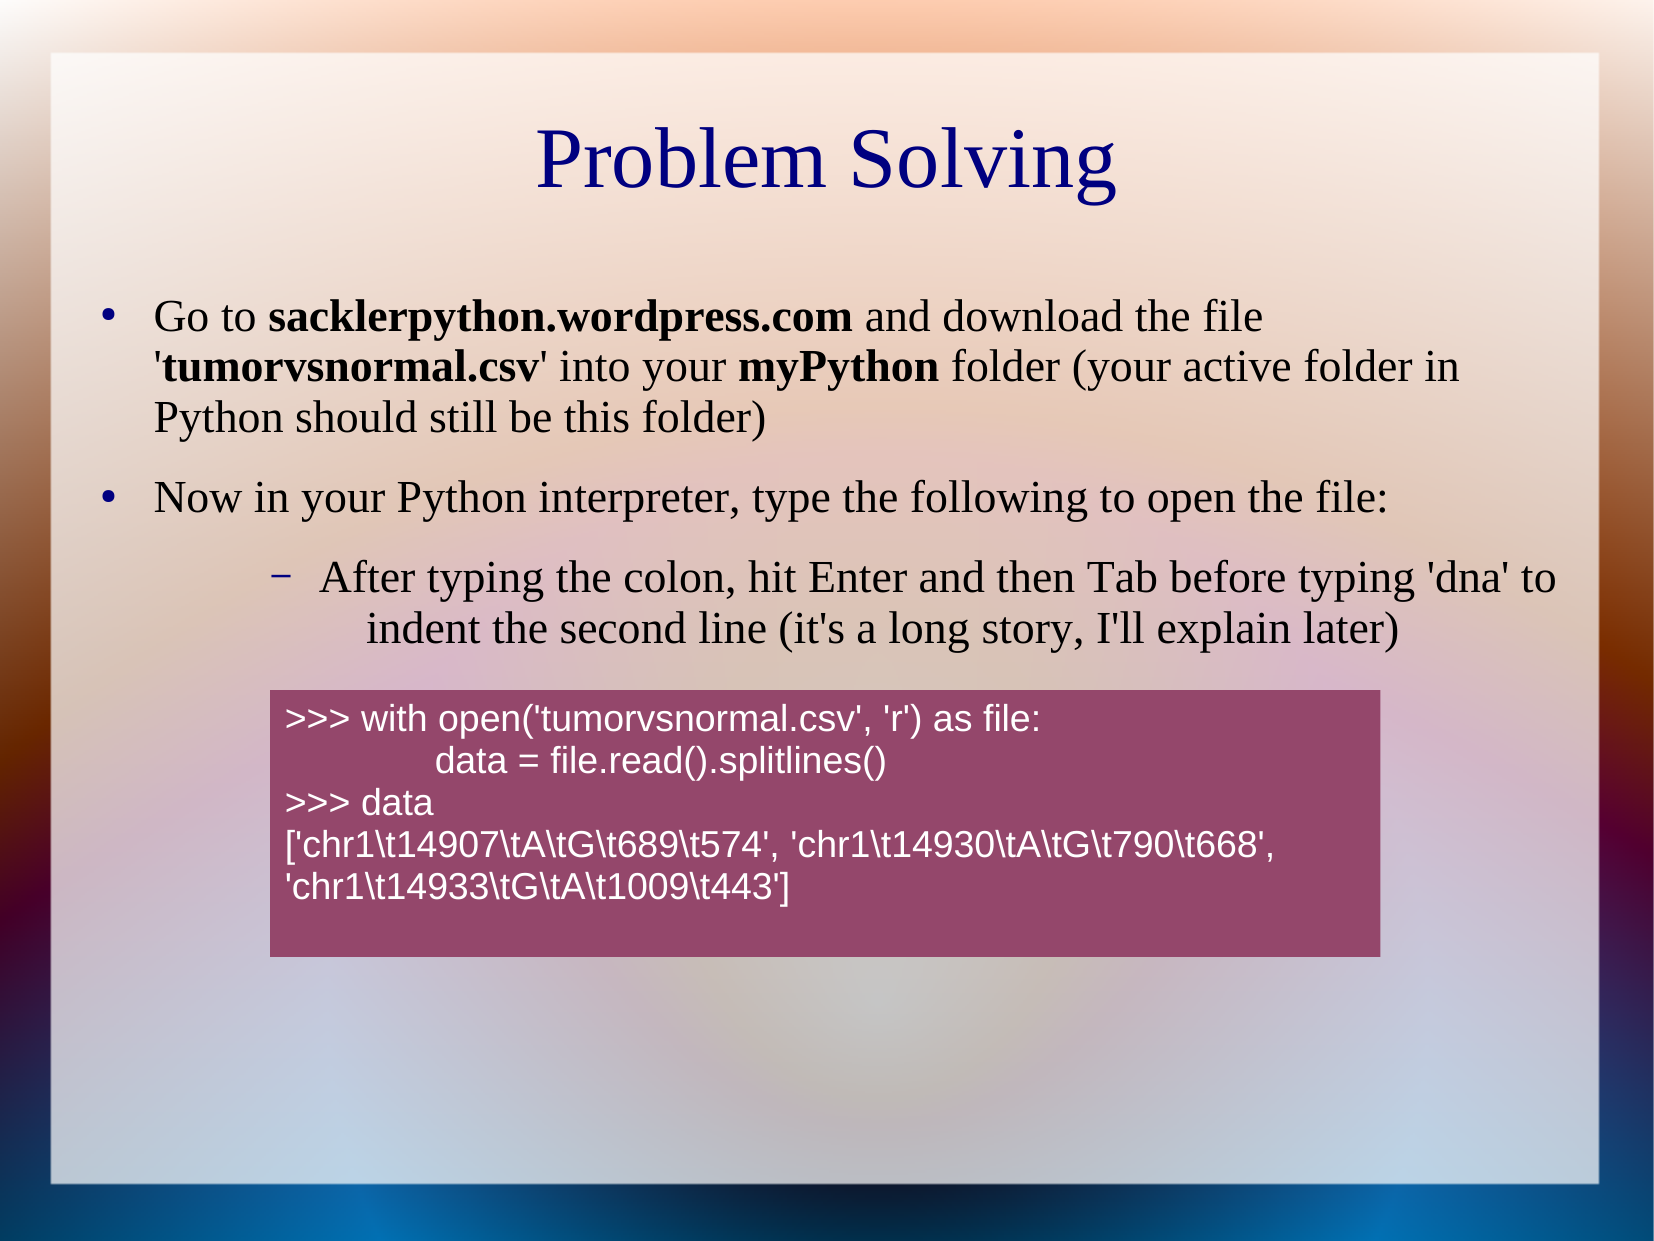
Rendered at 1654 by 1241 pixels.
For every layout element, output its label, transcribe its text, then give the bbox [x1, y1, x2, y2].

text_box >>> with open('tumorvsnormal.csv', 'r') as file: data = file.read().splitlines() >>> data ['chr1\t14907\tA\tG\t689\t574', 'chr1\t14930\tA\tG\t790\t668', 'chr1\t14933\tG\tA\t1009\t443'] [270, 690, 1381, 957]
list Go to sacklerpython.wordpress.com and download the file 'tumorvsnormal.csv' into your myPython folder (your active folder in Python should still be this folder) Now in your Python interpreter, type the following to open the file: After typing the colon, hit Enter and then Tab before typing 'dna' to indent the second line (it's a long story, I'll explain later) [82, 290, 1571, 654]
picture [0, 0, 1654, 1241]
title Problem Solving [82, 55, 1571, 263]
